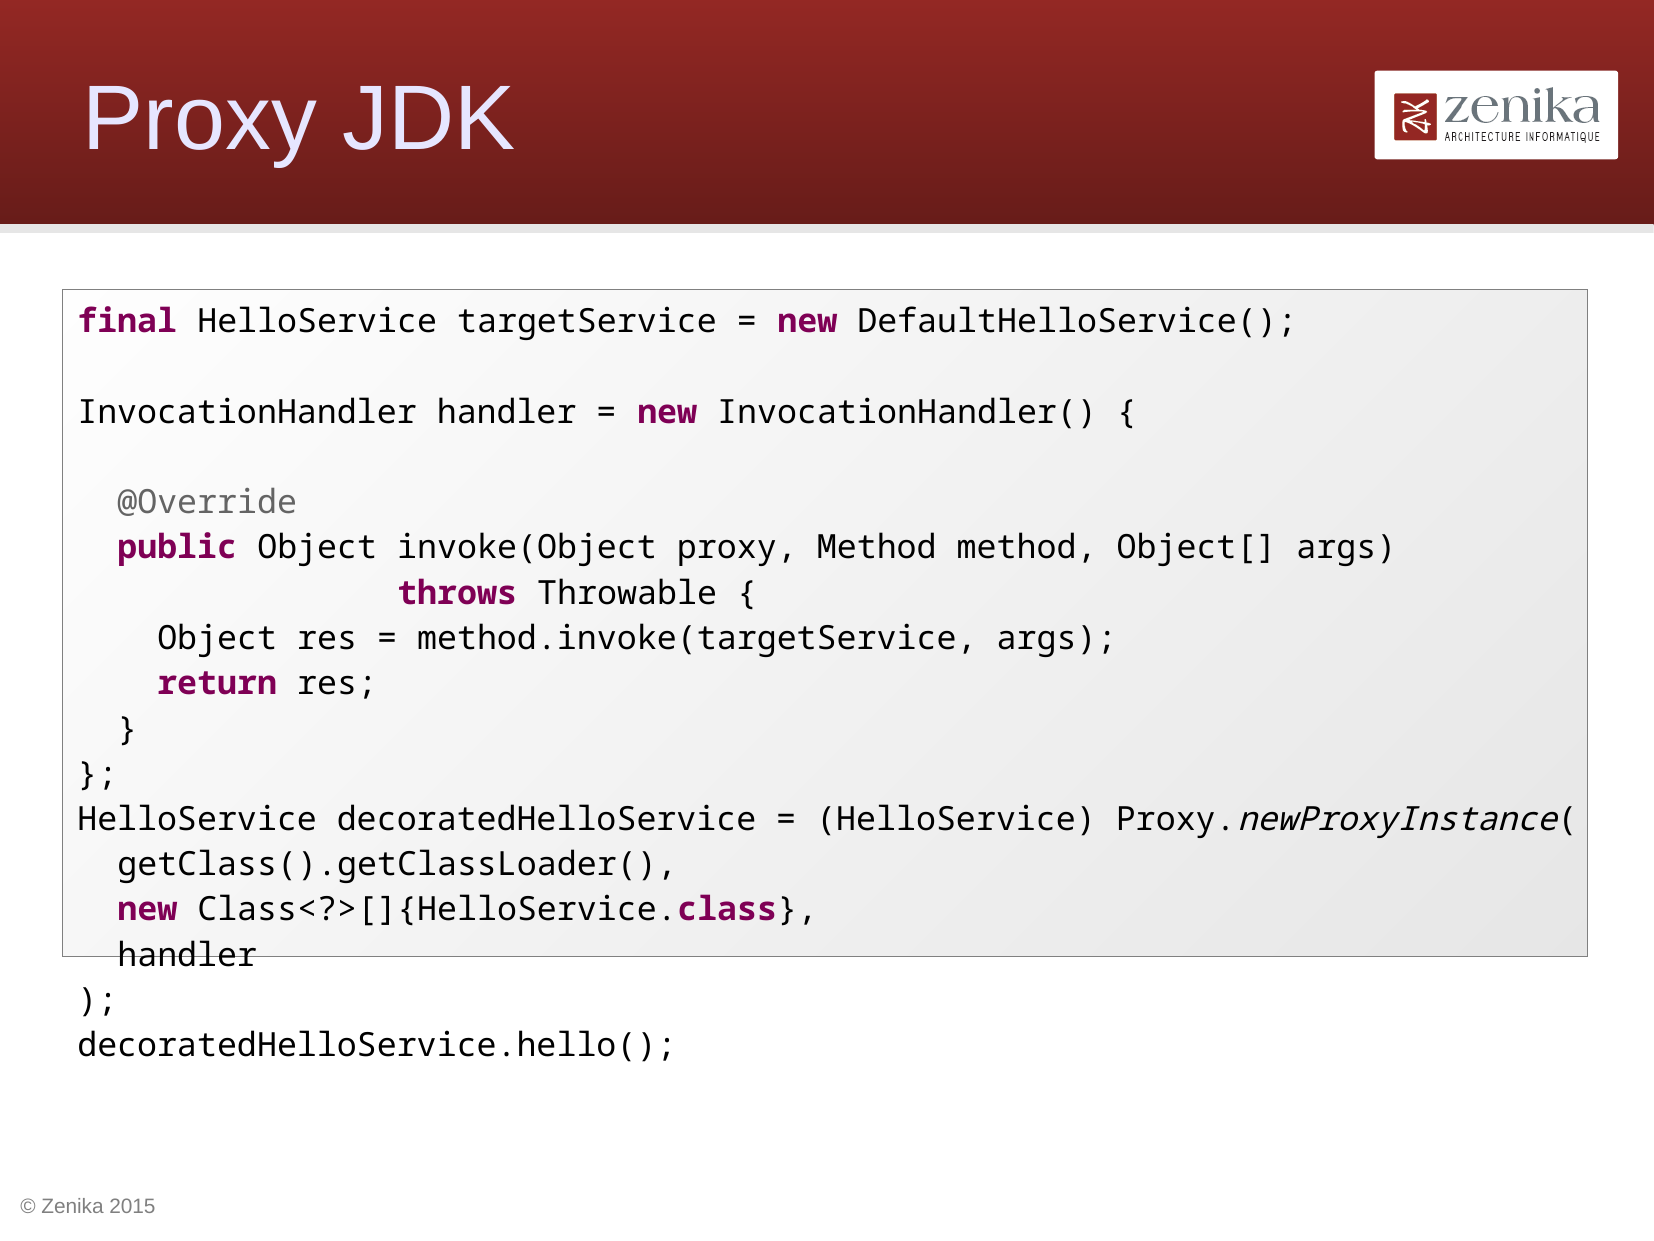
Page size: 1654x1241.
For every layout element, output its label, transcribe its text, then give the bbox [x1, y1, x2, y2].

title Proxy JDK [82, 13, 1571, 222]
text_box final HelloService targetService = new DefaultHelloService(); InvocationHandler handler = new InvocationHandler() { @Override public Object invoke(Object proxy, Method method, Object[] args) throws Throwable { Object res = method.invoke(targetService, args); return res; } }; HelloService decoratedHelloService = (HelloService) Proxy.newProxyInstance( getClass().getClassLoader(), new Class<?>[]{HelloService.class}, handler ); decoratedHelloService.hello(); [62, 289, 1588, 957]
picture [1571, 82, 1600, 149]
